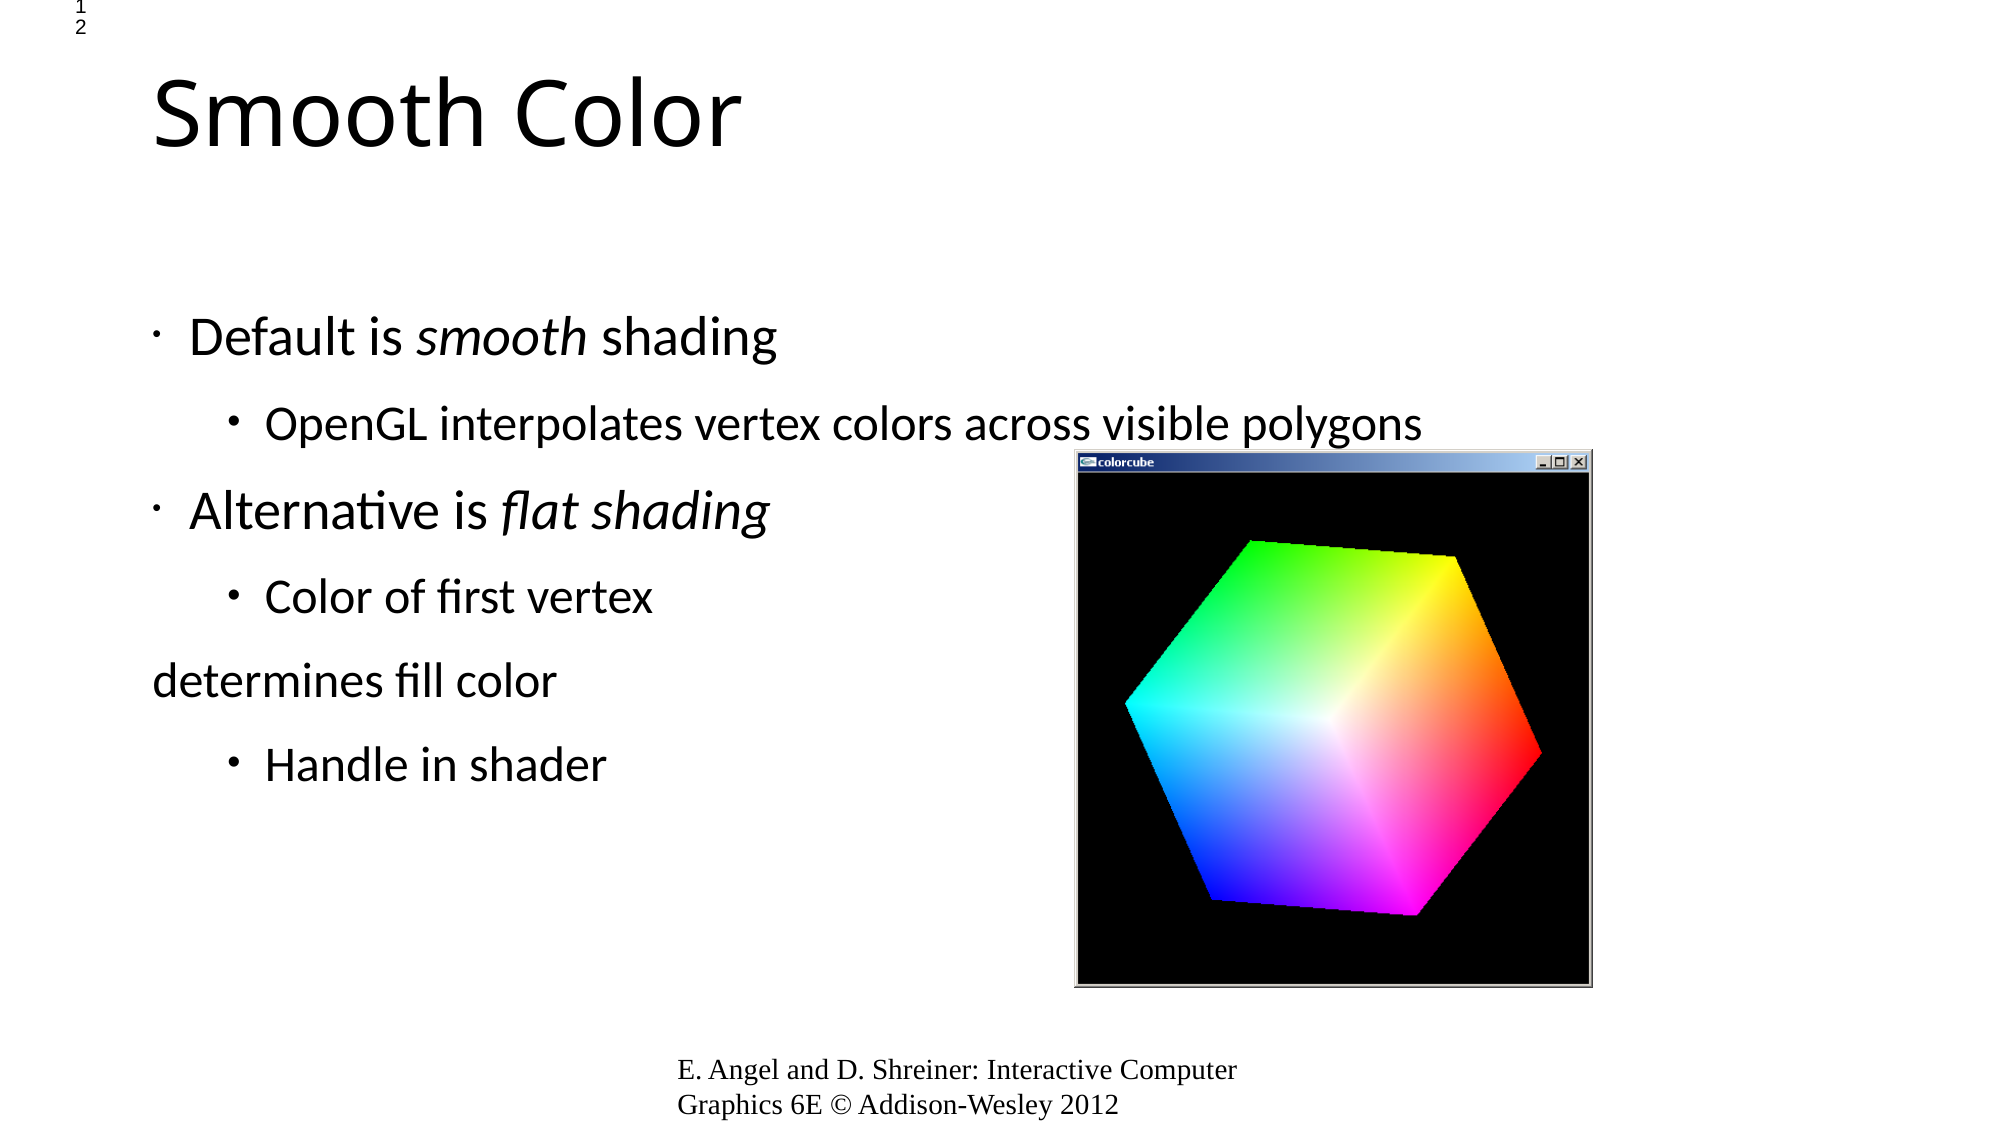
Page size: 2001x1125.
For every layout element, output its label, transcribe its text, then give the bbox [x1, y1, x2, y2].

picture [1074, 449, 1593, 988]
title Smooth Color [137, 59, 1863, 278]
footer E. Angel and D. Shreiner: Interactive Computer Graphics 6E © Addison-Wesley 2012 [662, 1042, 1338, 1103]
list Default is smooth shading OpenGL interpolates vertex colors across visible polygons Alternative is flat shading Color of first vertex determines fill color Handle in shader [137, 299, 1863, 1014]
